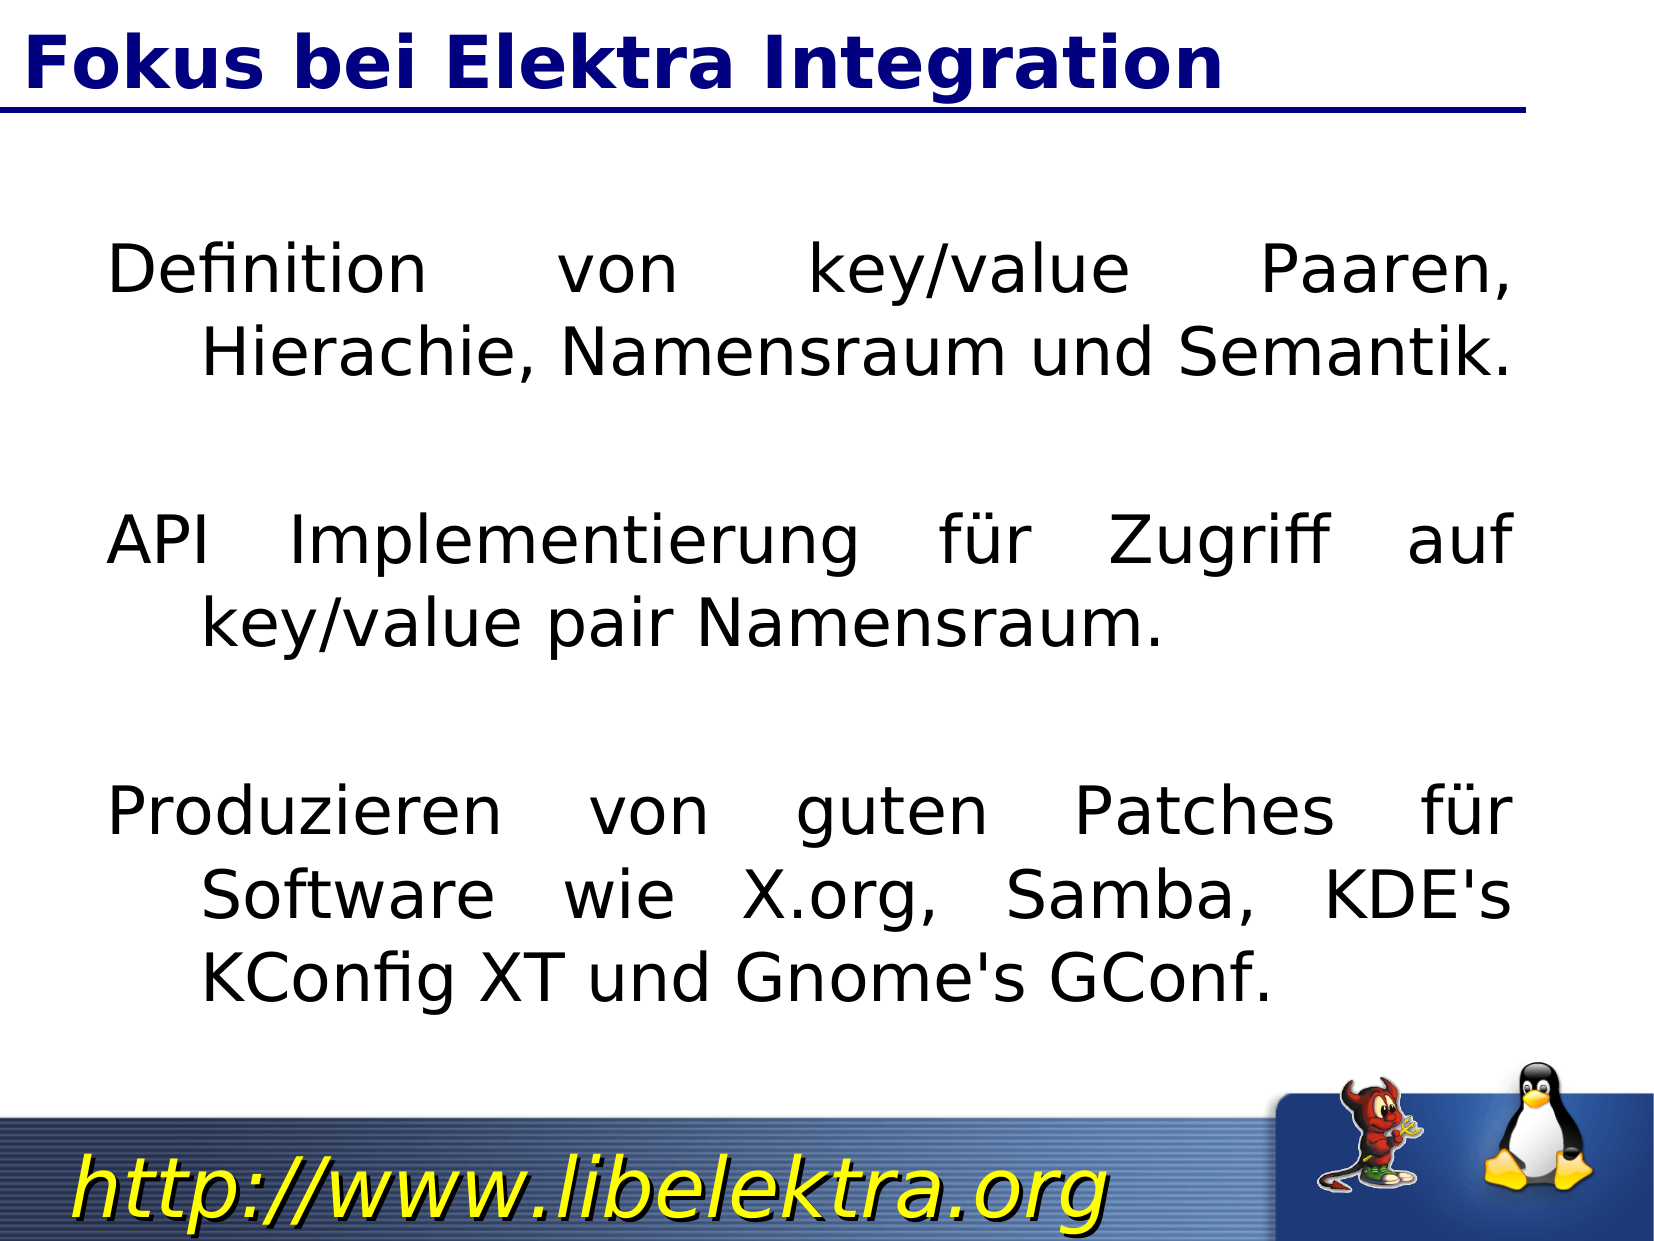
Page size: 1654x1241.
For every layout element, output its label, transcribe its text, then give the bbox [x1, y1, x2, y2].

list Definition von key/value Paaren, Hierachie, Namensraum und Semantik. API Implementierung für Zugriff auf key/value pair Namensraum. Produzieren von guten Patches für Software wie X.org, Samba, KDE's KConfig XT und Gnome's GConf. [55, 216, 1538, 1039]
picture [0, 1061, 1654, 1241]
text_box Fokus bei Elektra Integration [22, 14, 1611, 111]
